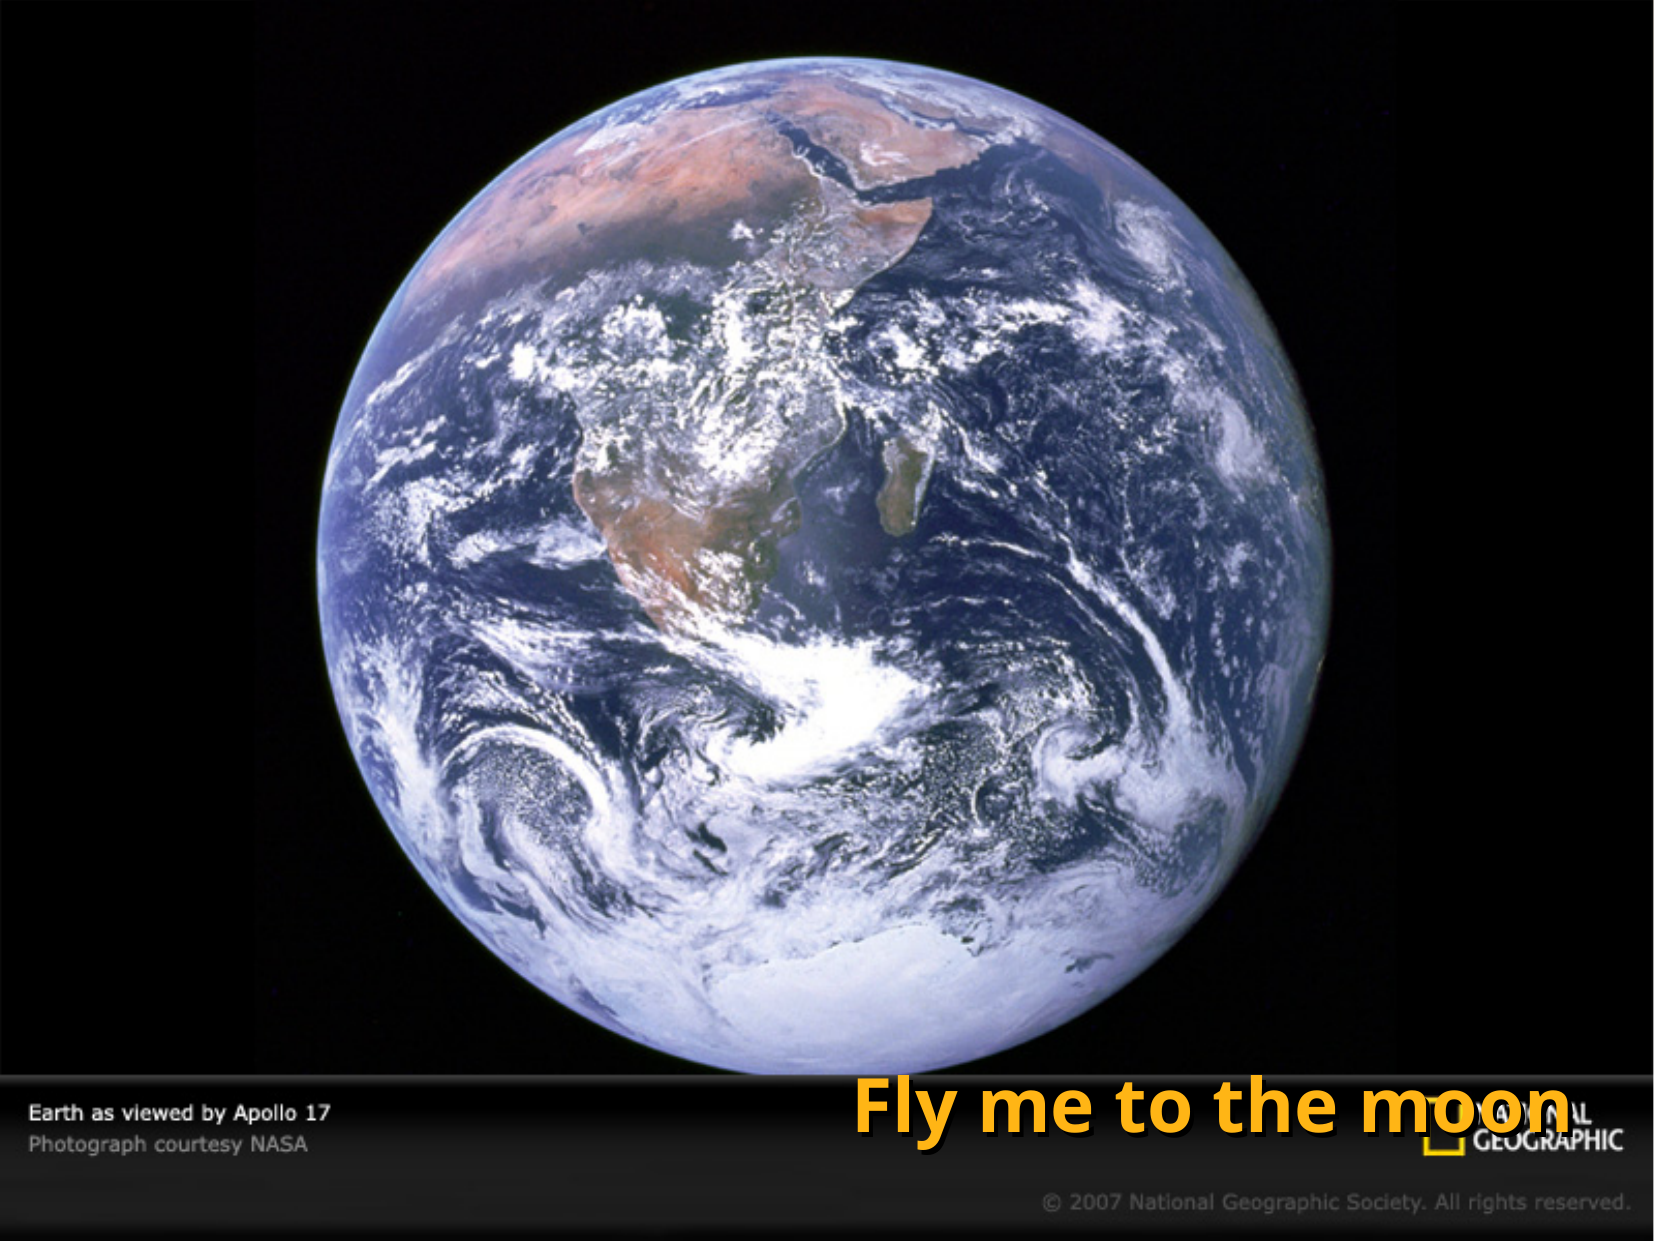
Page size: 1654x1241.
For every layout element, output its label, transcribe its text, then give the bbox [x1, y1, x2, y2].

title Fly me to the moon [86, 1007, 1576, 1201]
picture [0, 0, 1654, 1241]
